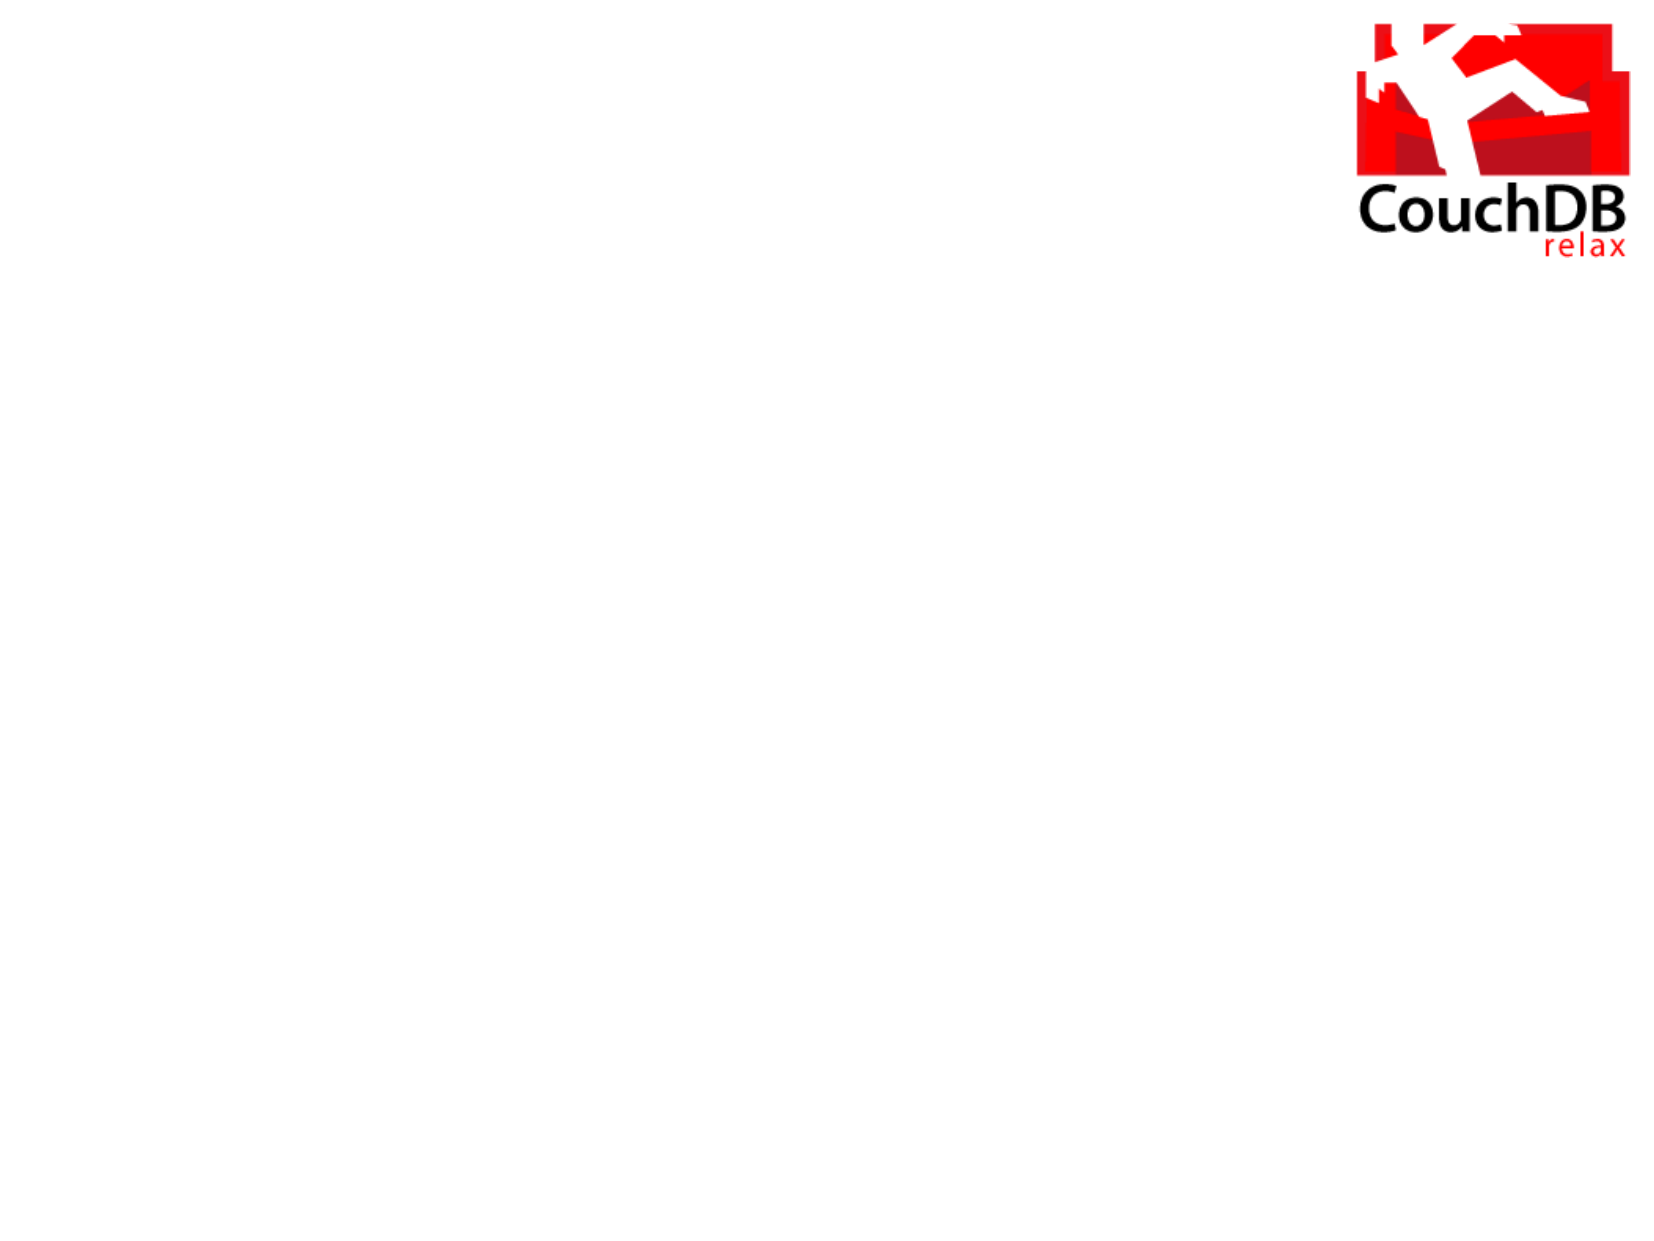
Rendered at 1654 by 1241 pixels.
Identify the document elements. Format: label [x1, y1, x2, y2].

picture [1356, 23, 1631, 258]
